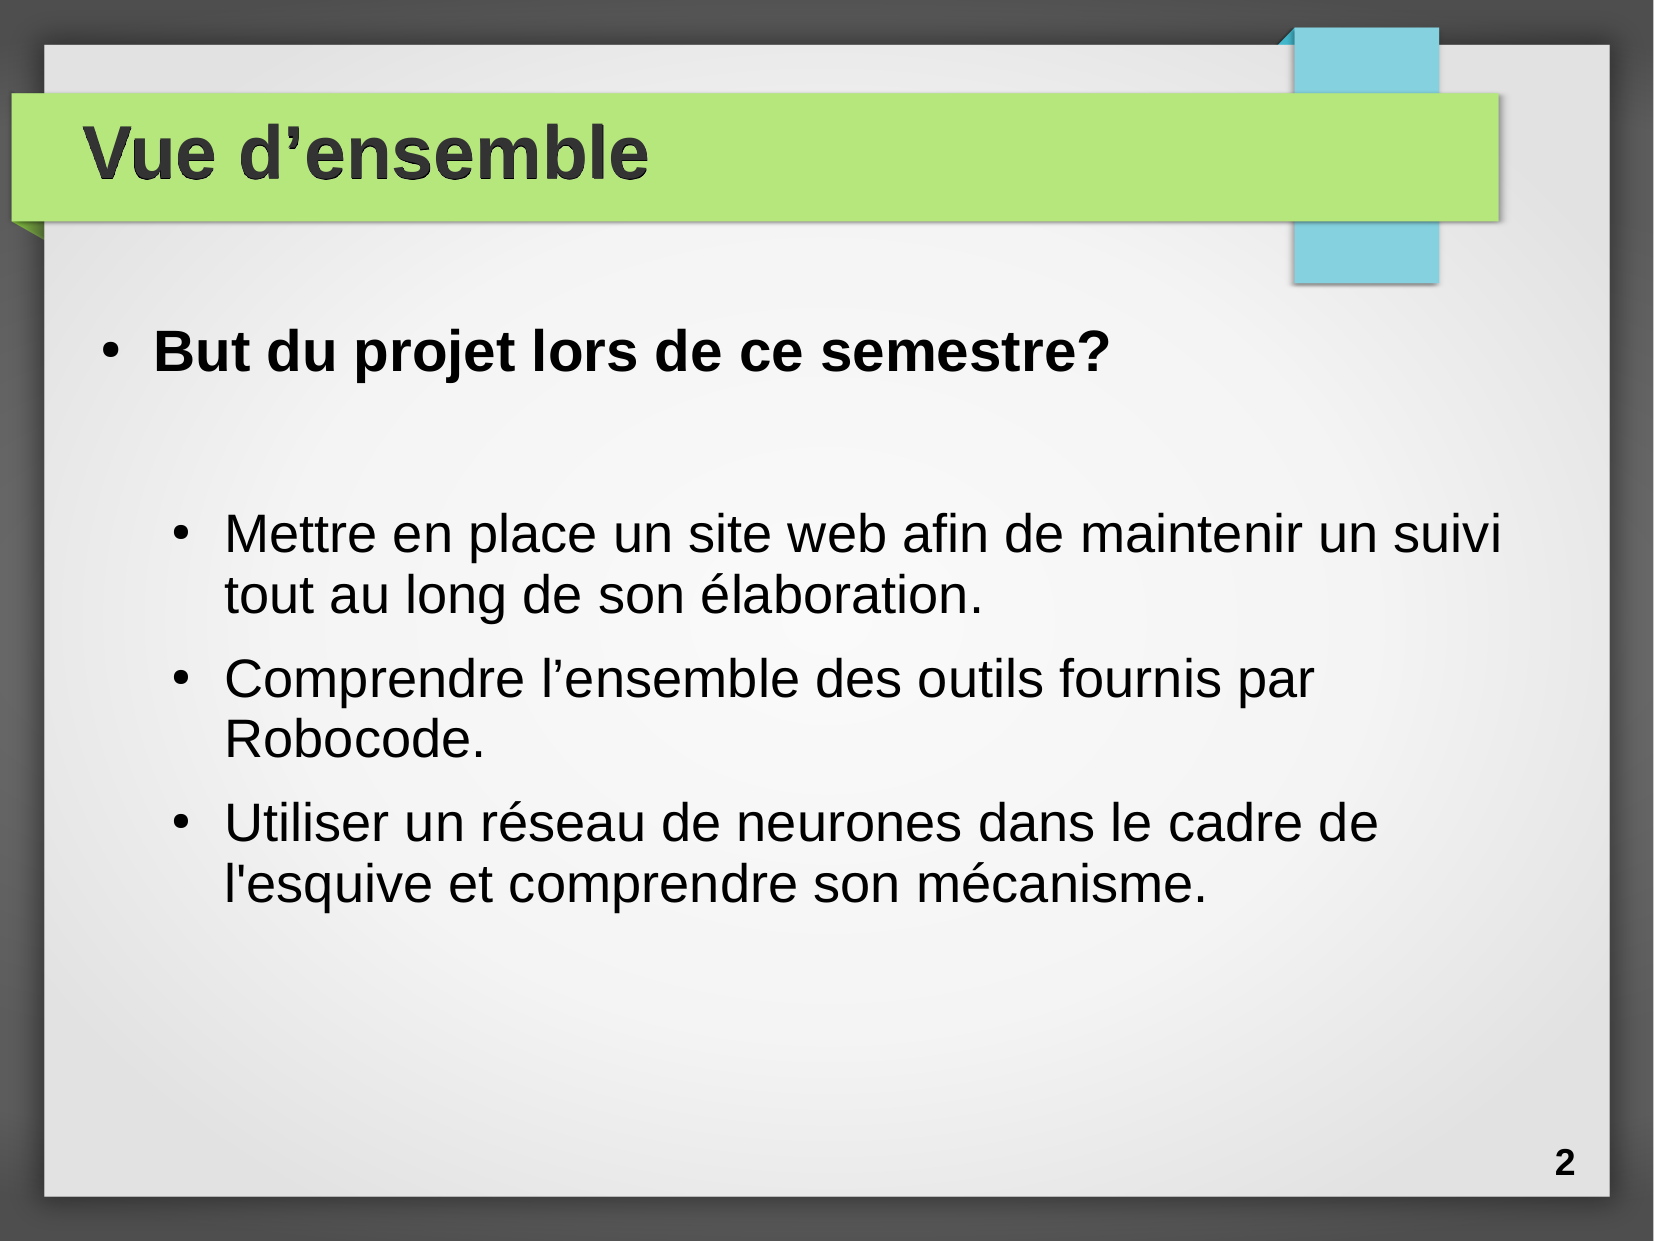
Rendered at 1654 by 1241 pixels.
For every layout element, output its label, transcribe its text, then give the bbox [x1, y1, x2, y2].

title Vue d’ensemble [82, 49, 1571, 257]
text_box <numéro> [1540, 1133, 1654, 1205]
picture [0, 0, 1654, 1241]
list But du projet lors de ce semestre? Mettre en place un site web afin de maintenir un suivi tout au long de son élaboration. Comprendre l’ensemble des outils fournis par Robocode. Utiliser un réseau de neurones dans le cadre de l'esquive et comprendre son mécanisme. [82, 318, 1530, 1046]
